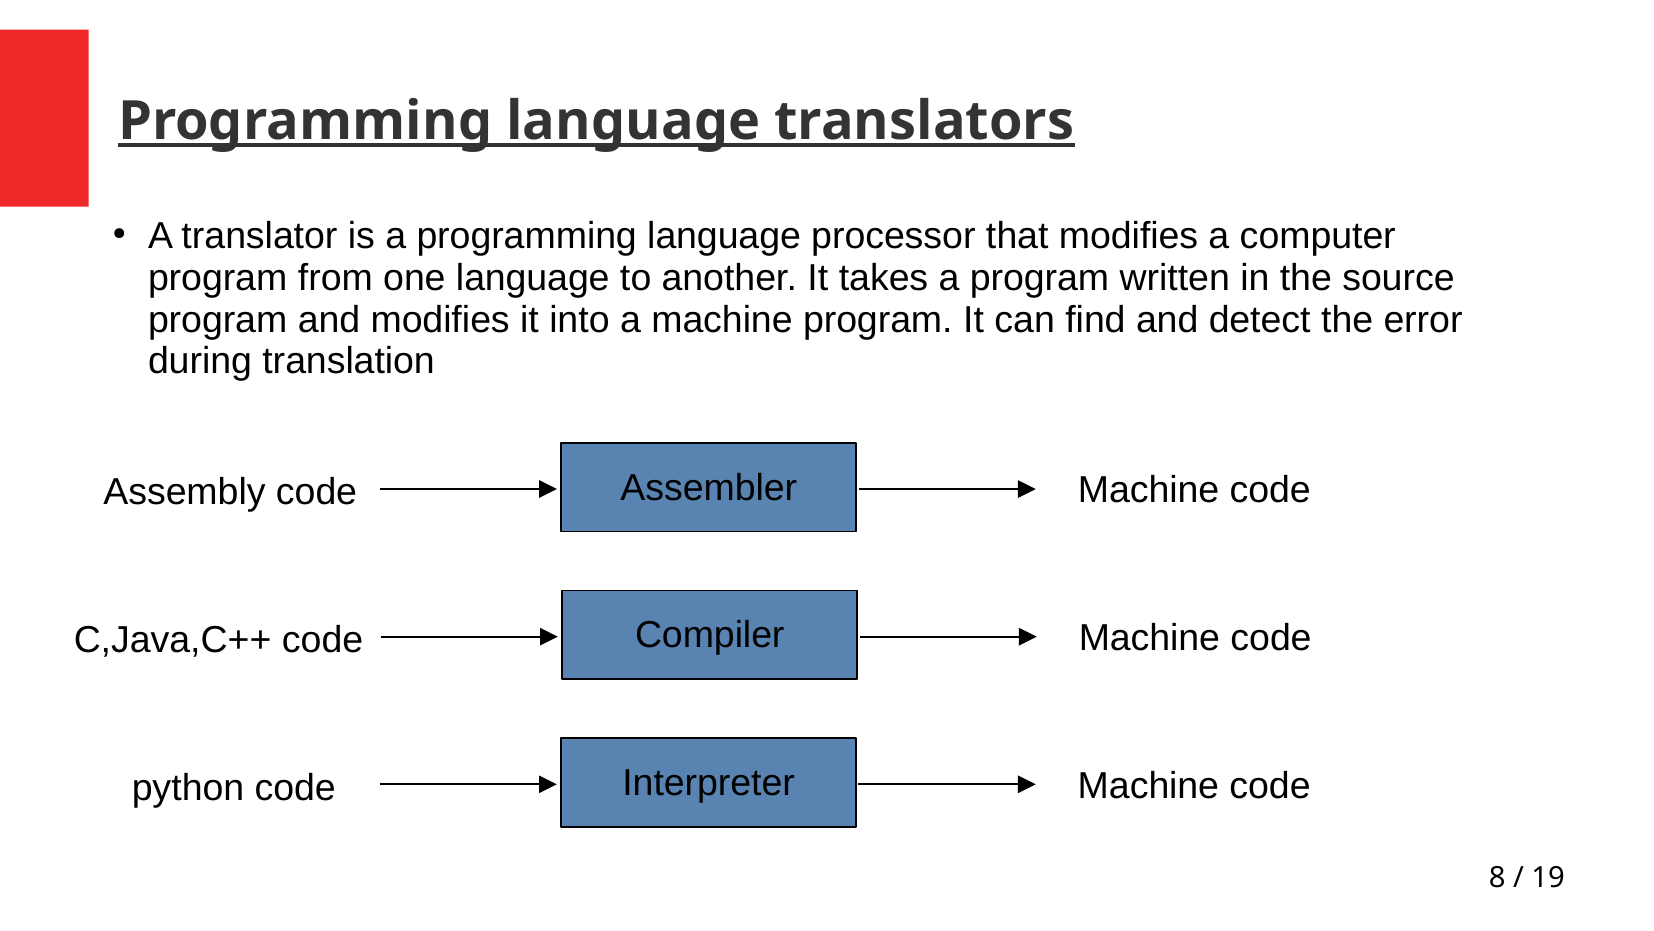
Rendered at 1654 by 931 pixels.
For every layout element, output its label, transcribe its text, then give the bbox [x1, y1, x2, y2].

text_box Machine code [1062, 756, 1329, 814]
text_box C,Java,C++ code [59, 611, 384, 711]
text_box python code [117, 758, 383, 816]
text_box Machine code [1064, 609, 1330, 667]
text_box Interpreter [560, 738, 857, 827]
text_box Assembly code [88, 463, 414, 563]
text_box A translator is a programming language processor that modifies a computer program from one language to another. It takes a program written in the source program and modifies it into a machine program. It can find and detect the error during translation [98, 206, 1506, 348]
text_box Compiler [562, 590, 858, 680]
title Programming language translators [118, 29, 1595, 207]
text_box Machine code [1063, 461, 1329, 519]
text_box Assembler [561, 442, 857, 532]
